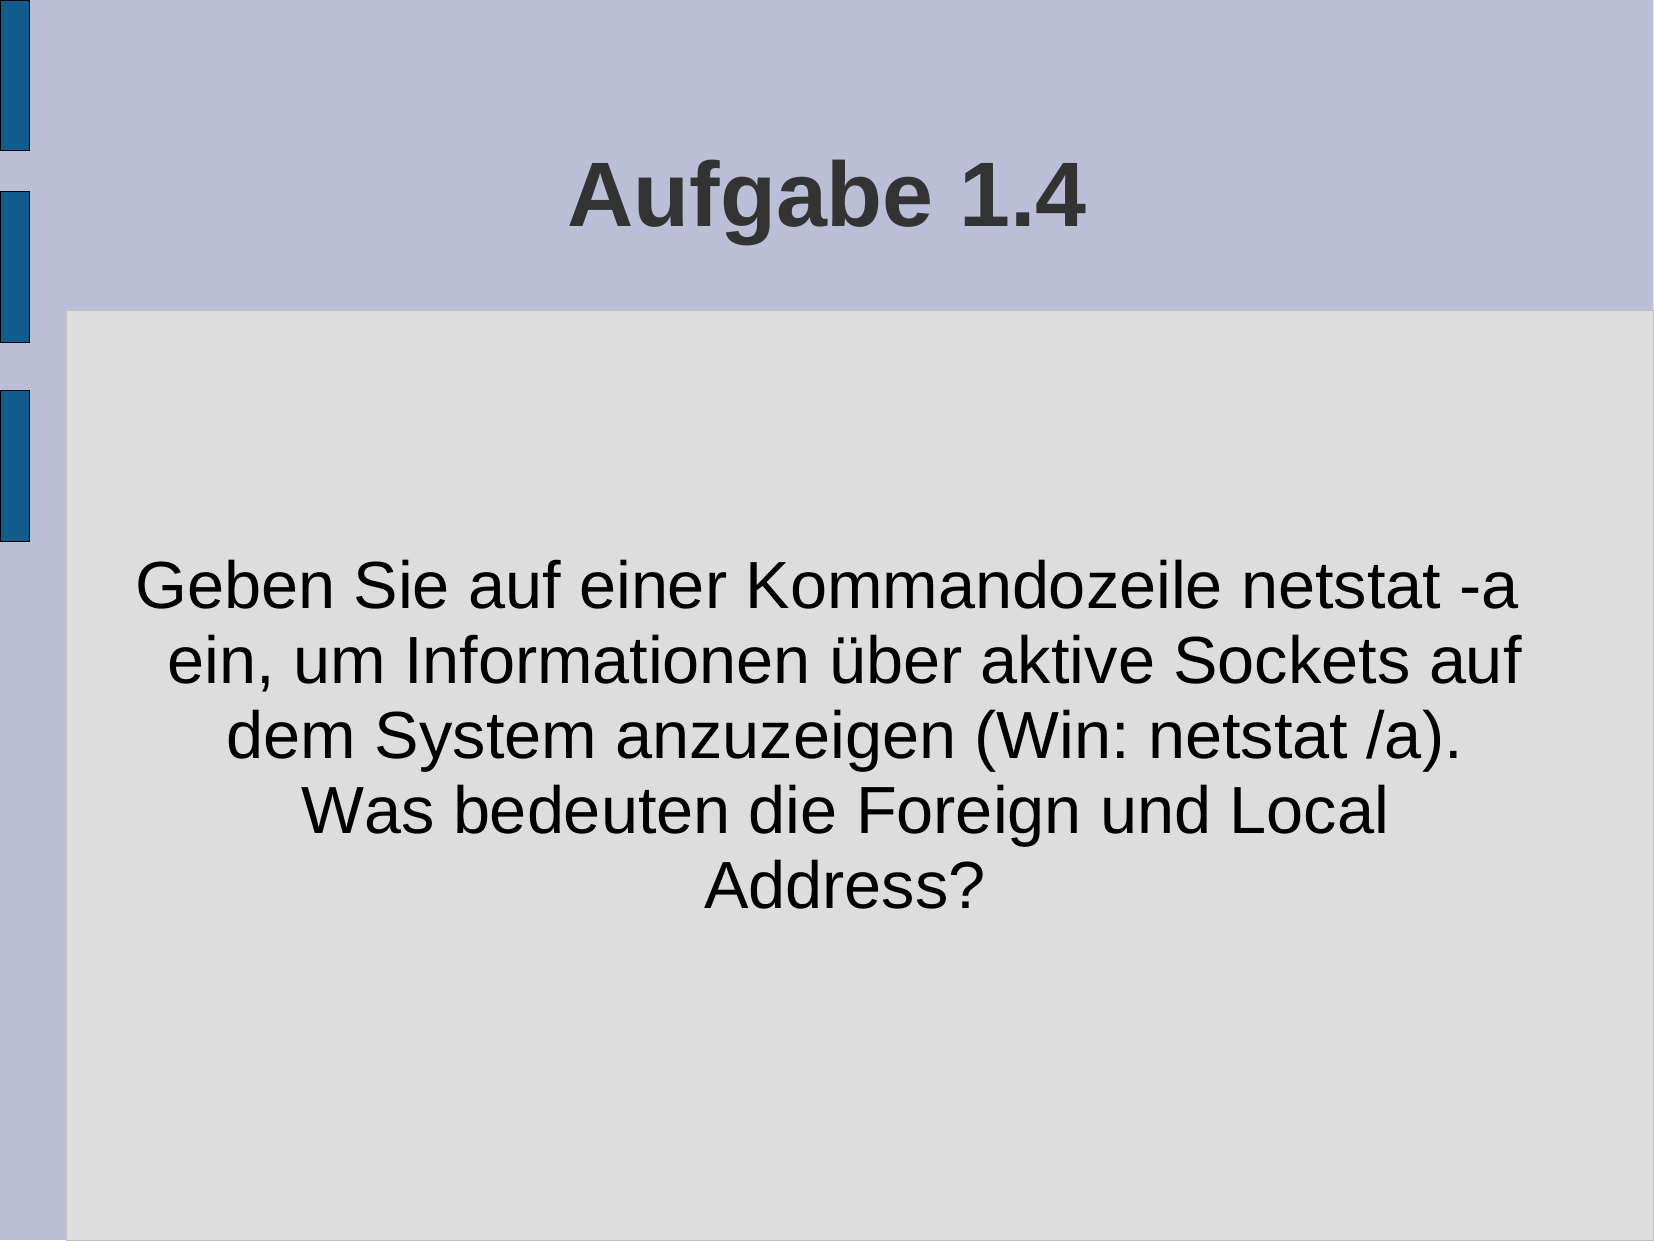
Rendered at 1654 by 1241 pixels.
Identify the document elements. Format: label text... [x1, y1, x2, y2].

title Aufgabe 1.4 [121, 98, 1534, 291]
subtitle Geben Sie auf einer Kommandozeile netstat -a ein, um Informationen über aktive Sockets auf dem System anzuzeigen (Win: netstat /a). Was bedeuten die Foreign und Local Address? [121, 352, 1534, 1119]
